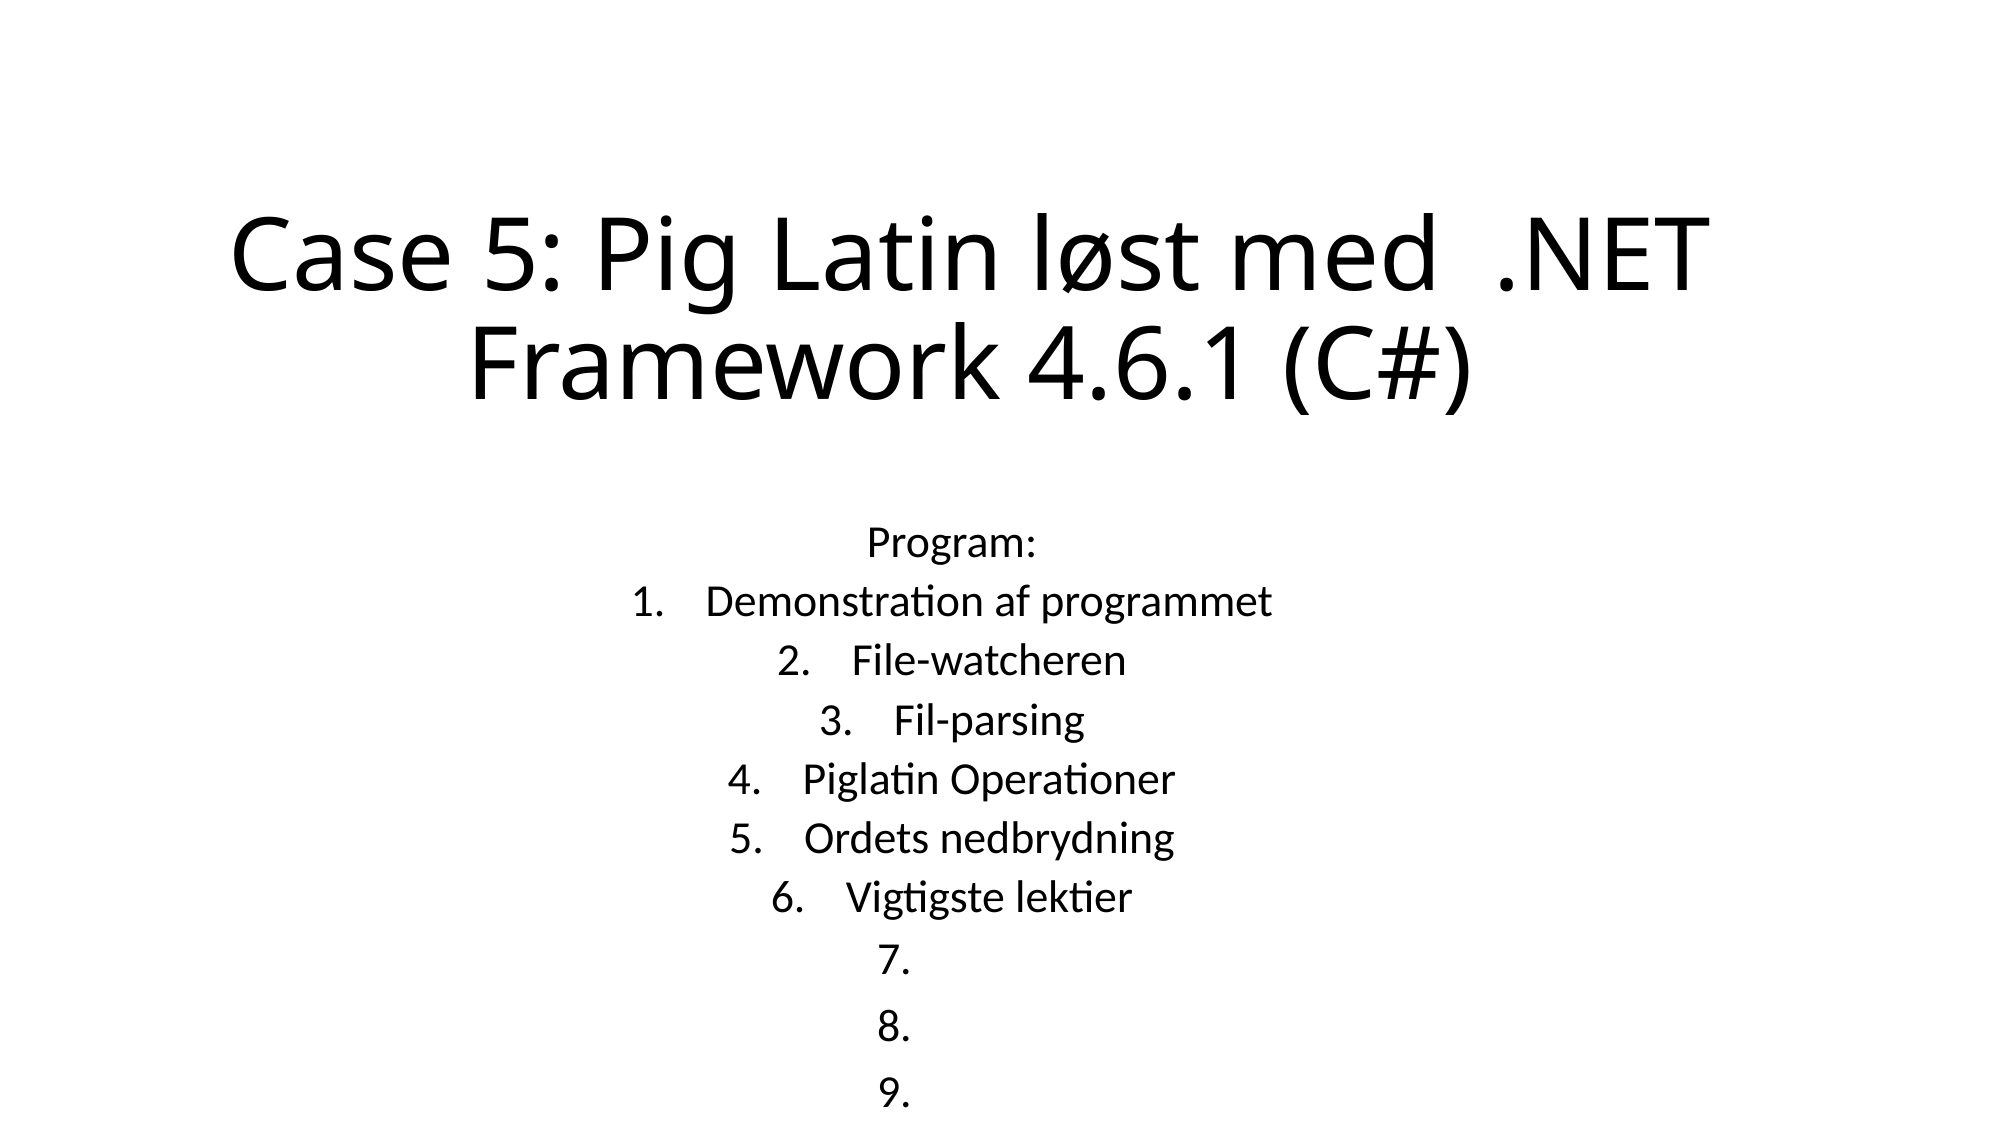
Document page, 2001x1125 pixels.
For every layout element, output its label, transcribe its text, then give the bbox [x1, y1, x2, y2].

subtitle Program: Demonstration af programmet File-watcheren Fil-parsing Piglatin Operationer Ordets nedbrydning Vigtigste lektier [202, 518, 1703, 963]
title Case 5: Pig Latin løst med .NET Framework 4.6.1 (C#) [202, 142, 1738, 429]
